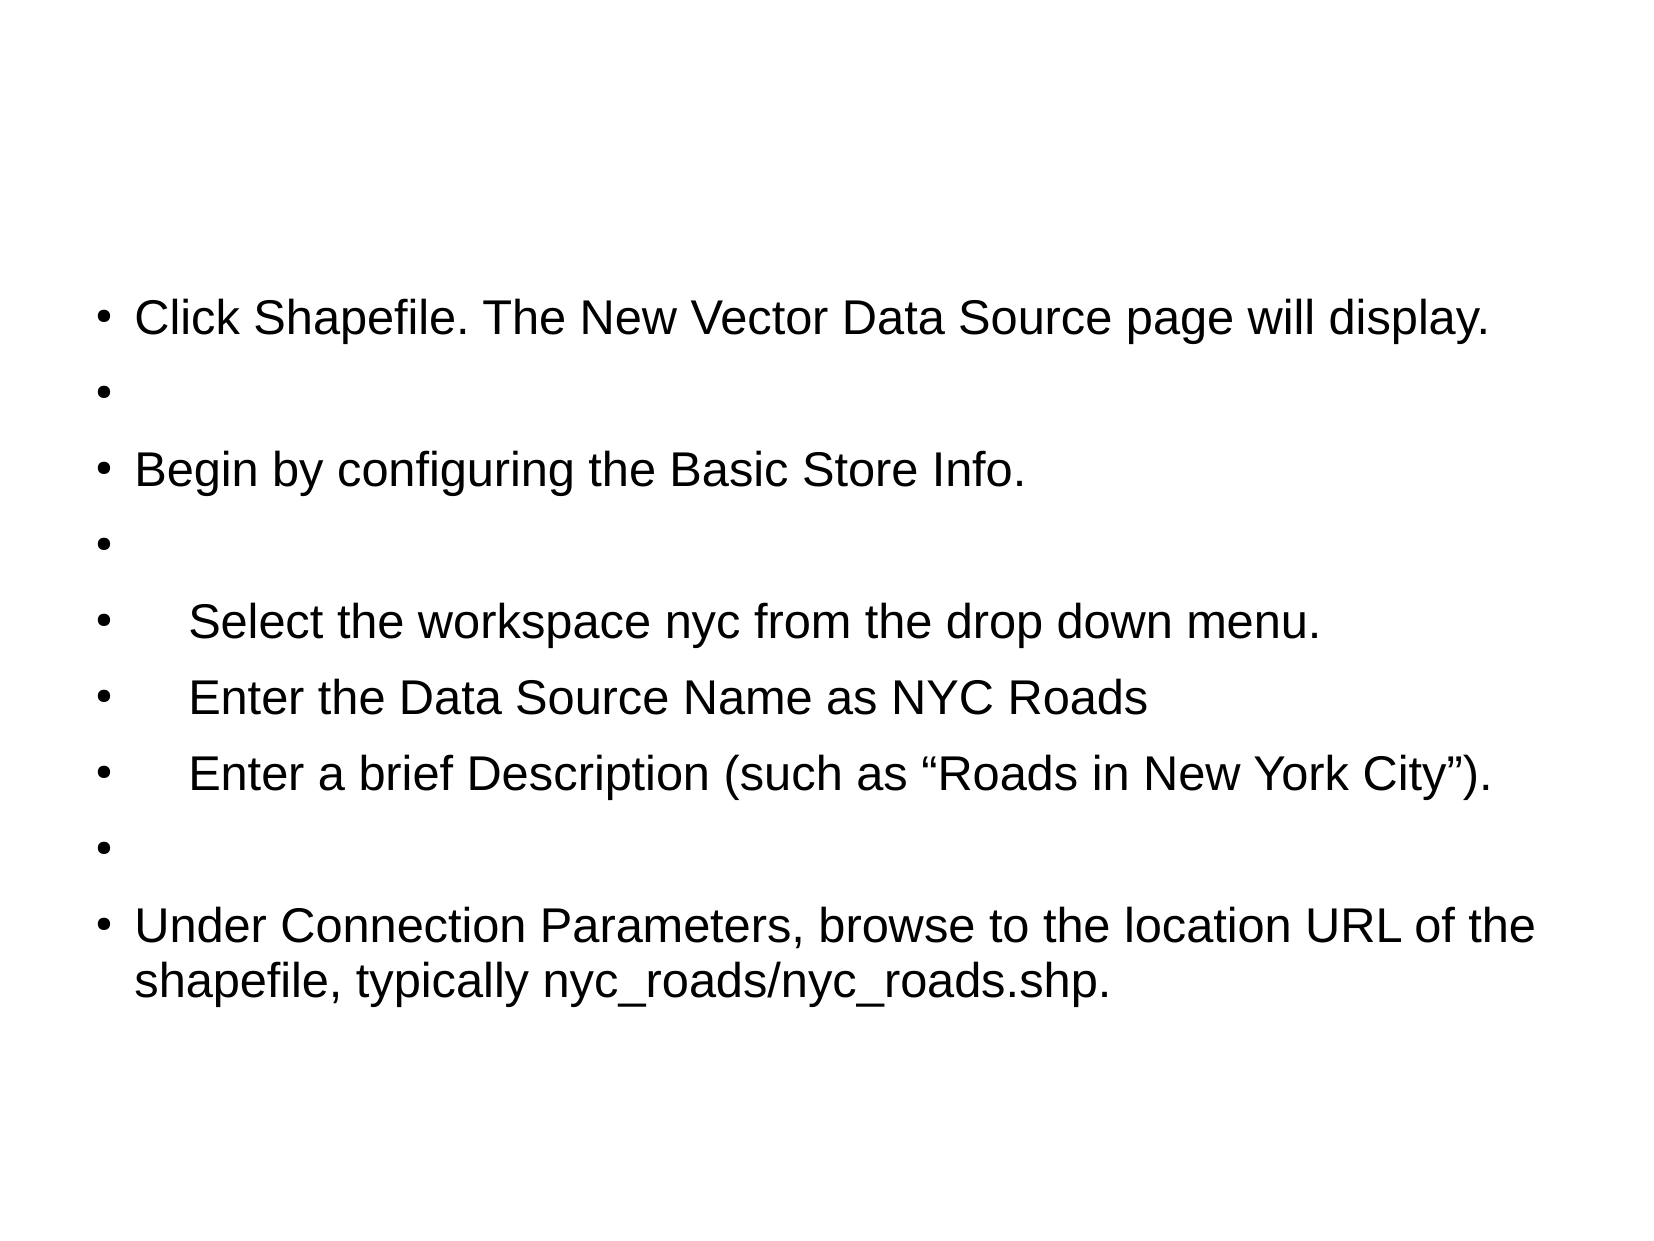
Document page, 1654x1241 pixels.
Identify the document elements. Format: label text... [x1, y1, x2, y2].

list Click Shapefile. The New Vector Data Source page will display. Begin by configuring the Basic Store Info. Select the workspace nyc from the drop down menu. Enter the Data Source Name as NYC Roads Enter a brief Description (such as “Roads in New York City”). Under Connection Parameters, browse to the location URL of the shapefile, typically nyc_roads/nyc_roads.shp. [82, 290, 1571, 1010]
